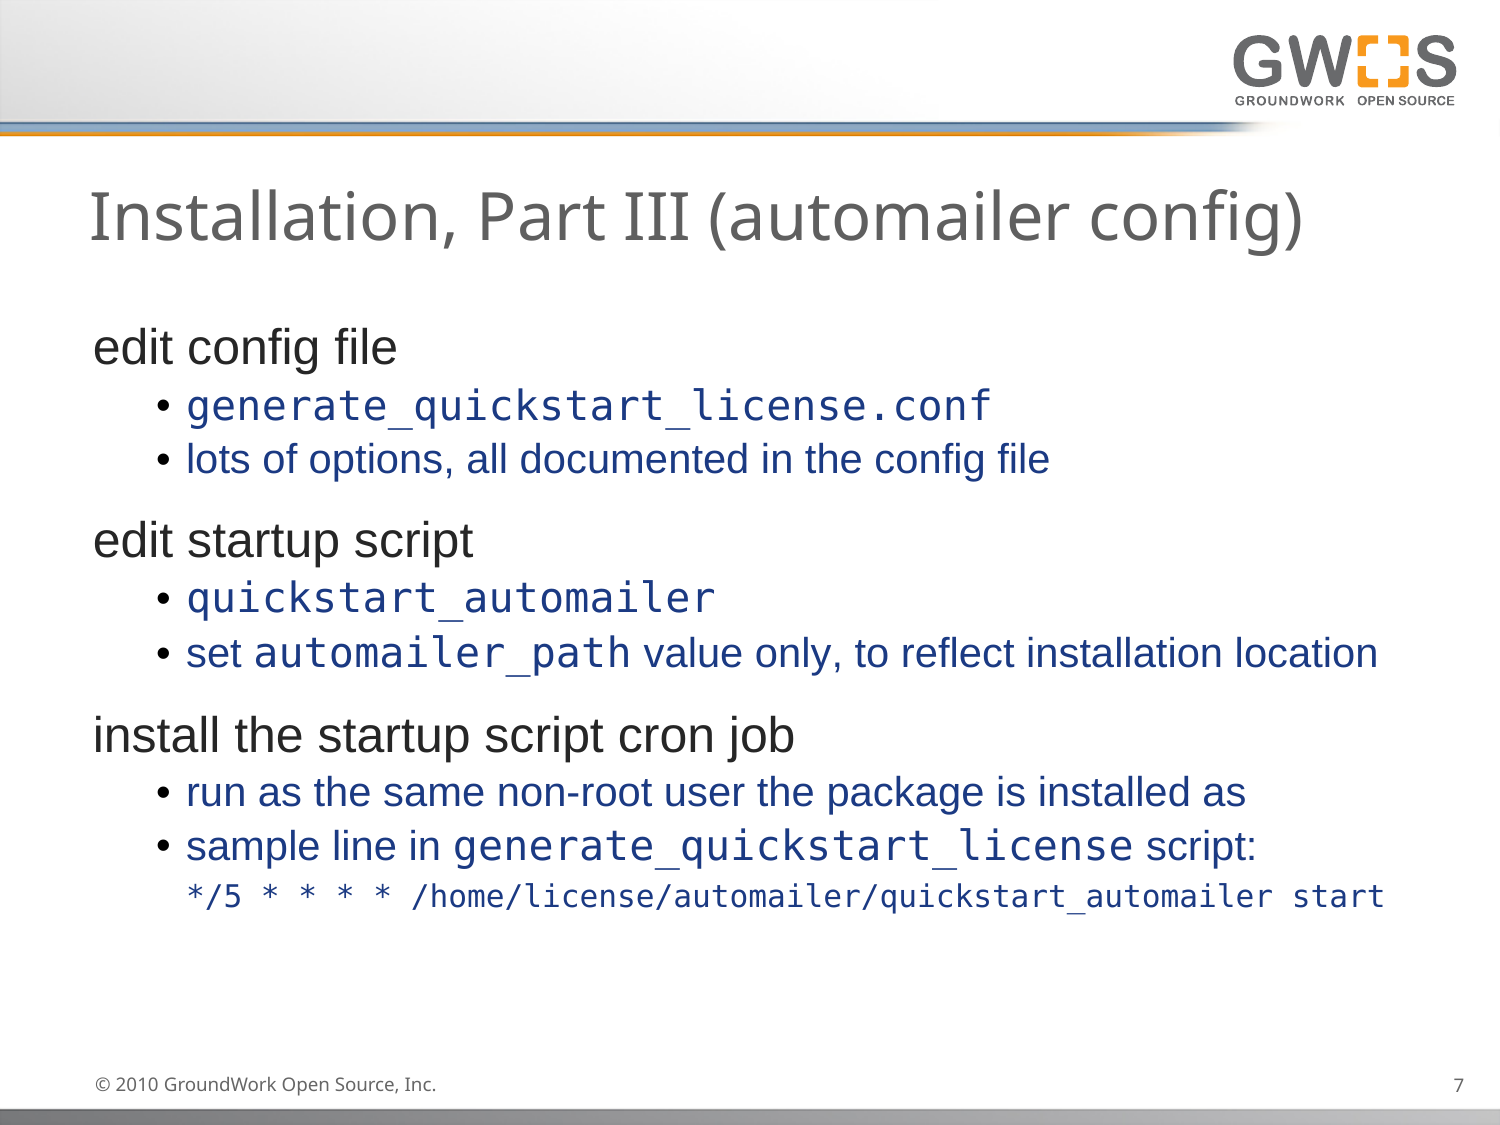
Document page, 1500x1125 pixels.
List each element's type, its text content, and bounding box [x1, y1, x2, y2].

picture [0, 0, 1500, 1125]
title Installation, Part III (automailer config) [75, 161, 1459, 259]
list edit config file generate_quickstart_license.conf lots of options, all documented in the config file edit startup script quickstart_automailer set automailer_path value only, to reflect installation location install the startup script cron job run as the same non-root user the package is installed as sample line in generate_quickstart_license script: */5 * * * * /home/license/automailer/quickstart_automailer start [58, 311, 1459, 1036]
